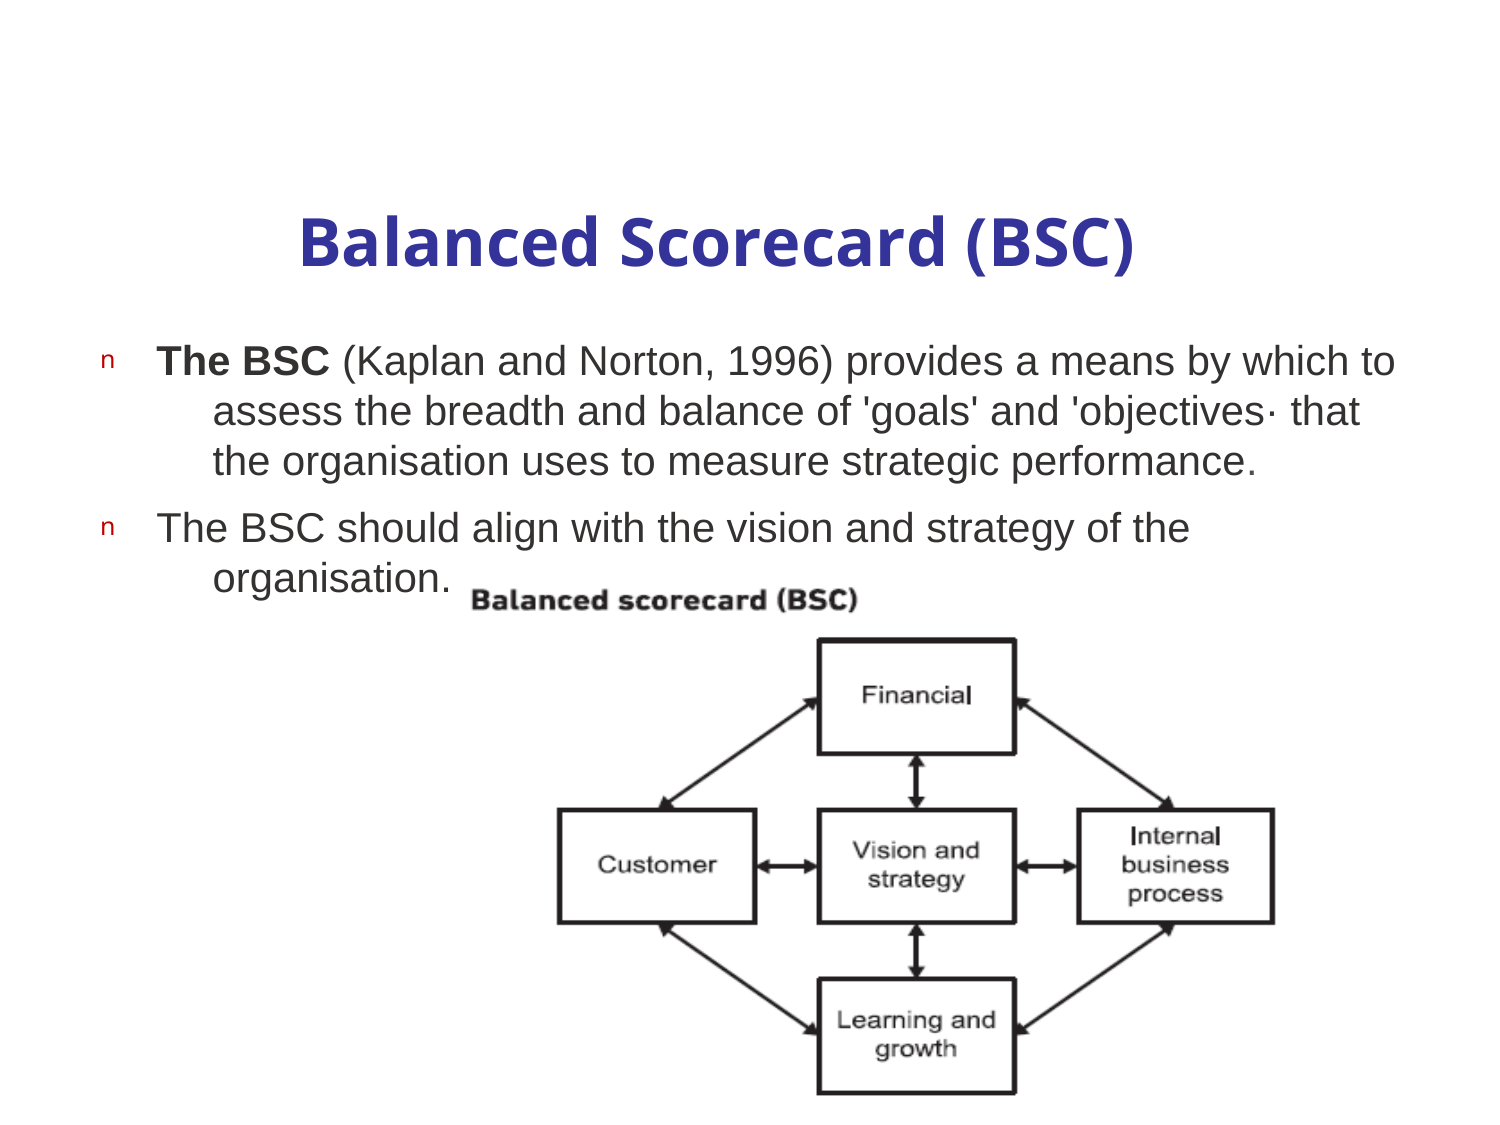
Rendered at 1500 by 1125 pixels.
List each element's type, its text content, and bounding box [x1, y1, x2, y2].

picture [466, 575, 1288, 1105]
title Balanced Scorecard (BSC) [145, 90, 1288, 288]
list The BSC (Kaplan and Norton, 1996) provides a means by which to assess the breadth and balance of 'goals' and 'objectives· that the organisation uses to measure strategic performance. The BSC should align with the vision and strategy of the organisation. [85, 326, 1415, 1064]
